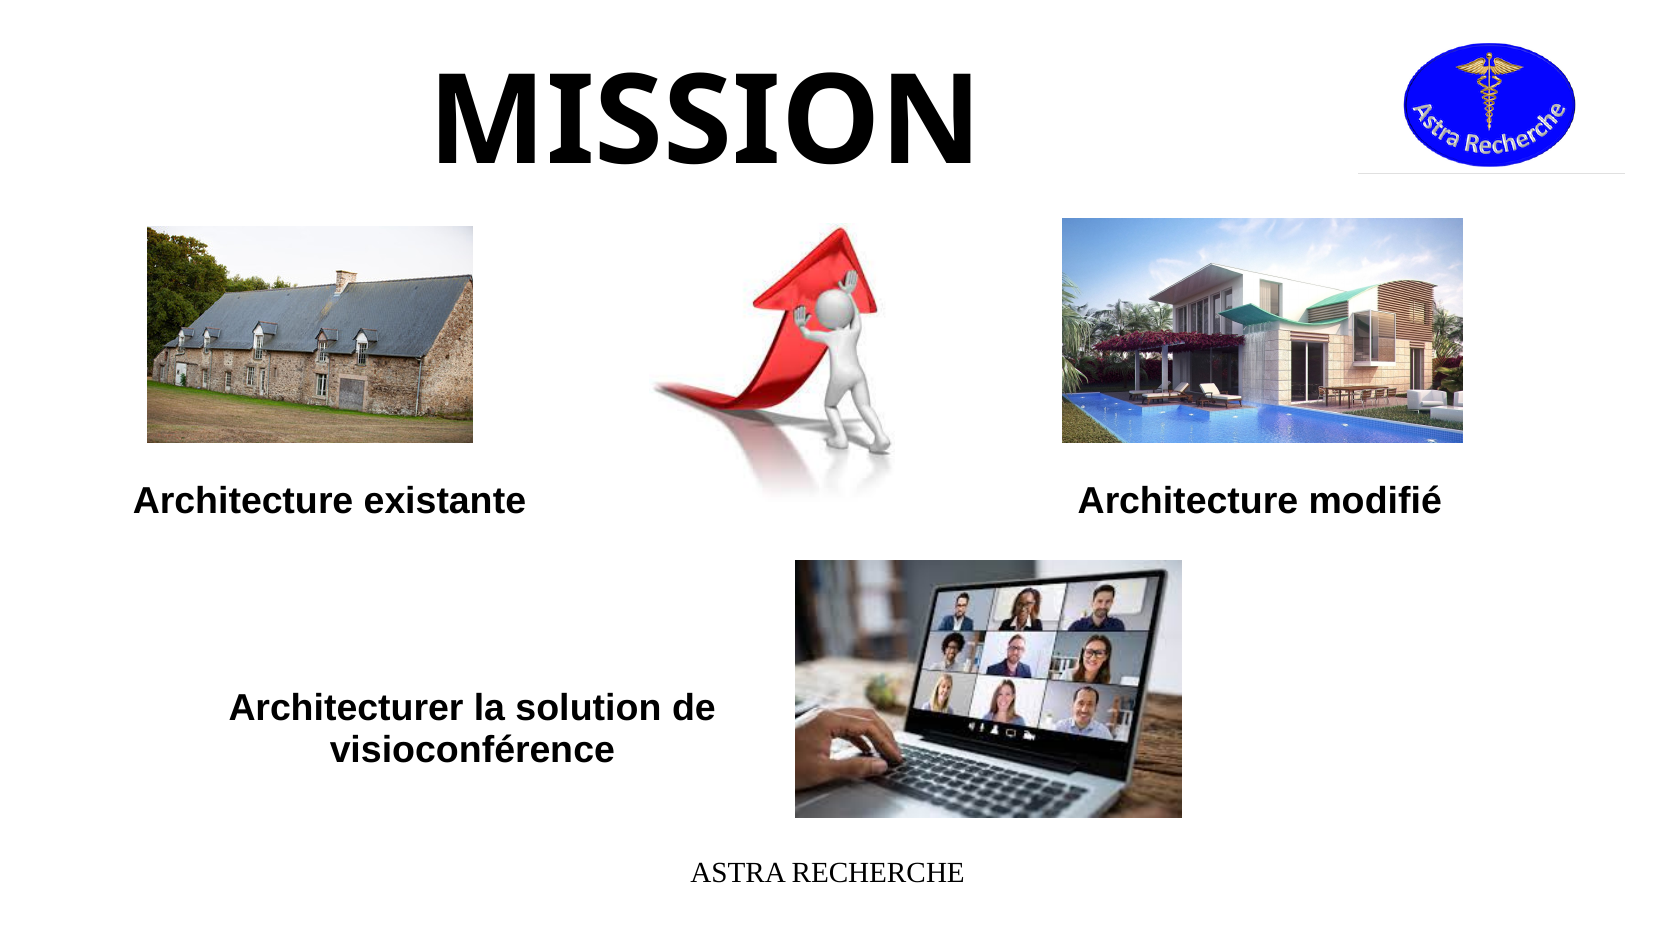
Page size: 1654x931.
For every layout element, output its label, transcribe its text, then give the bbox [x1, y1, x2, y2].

text_box Architecture existante [118, 472, 562, 532]
picture [1358, 29, 1625, 178]
title MISSION [82, 37, 1329, 193]
picture [649, 223, 902, 502]
picture [795, 560, 1182, 818]
picture [1062, 218, 1463, 443]
text_box Architecture modifié [1062, 472, 1506, 532]
text_box Architecturer la solution de visioconférence [177, 679, 768, 820]
picture [147, 226, 473, 443]
